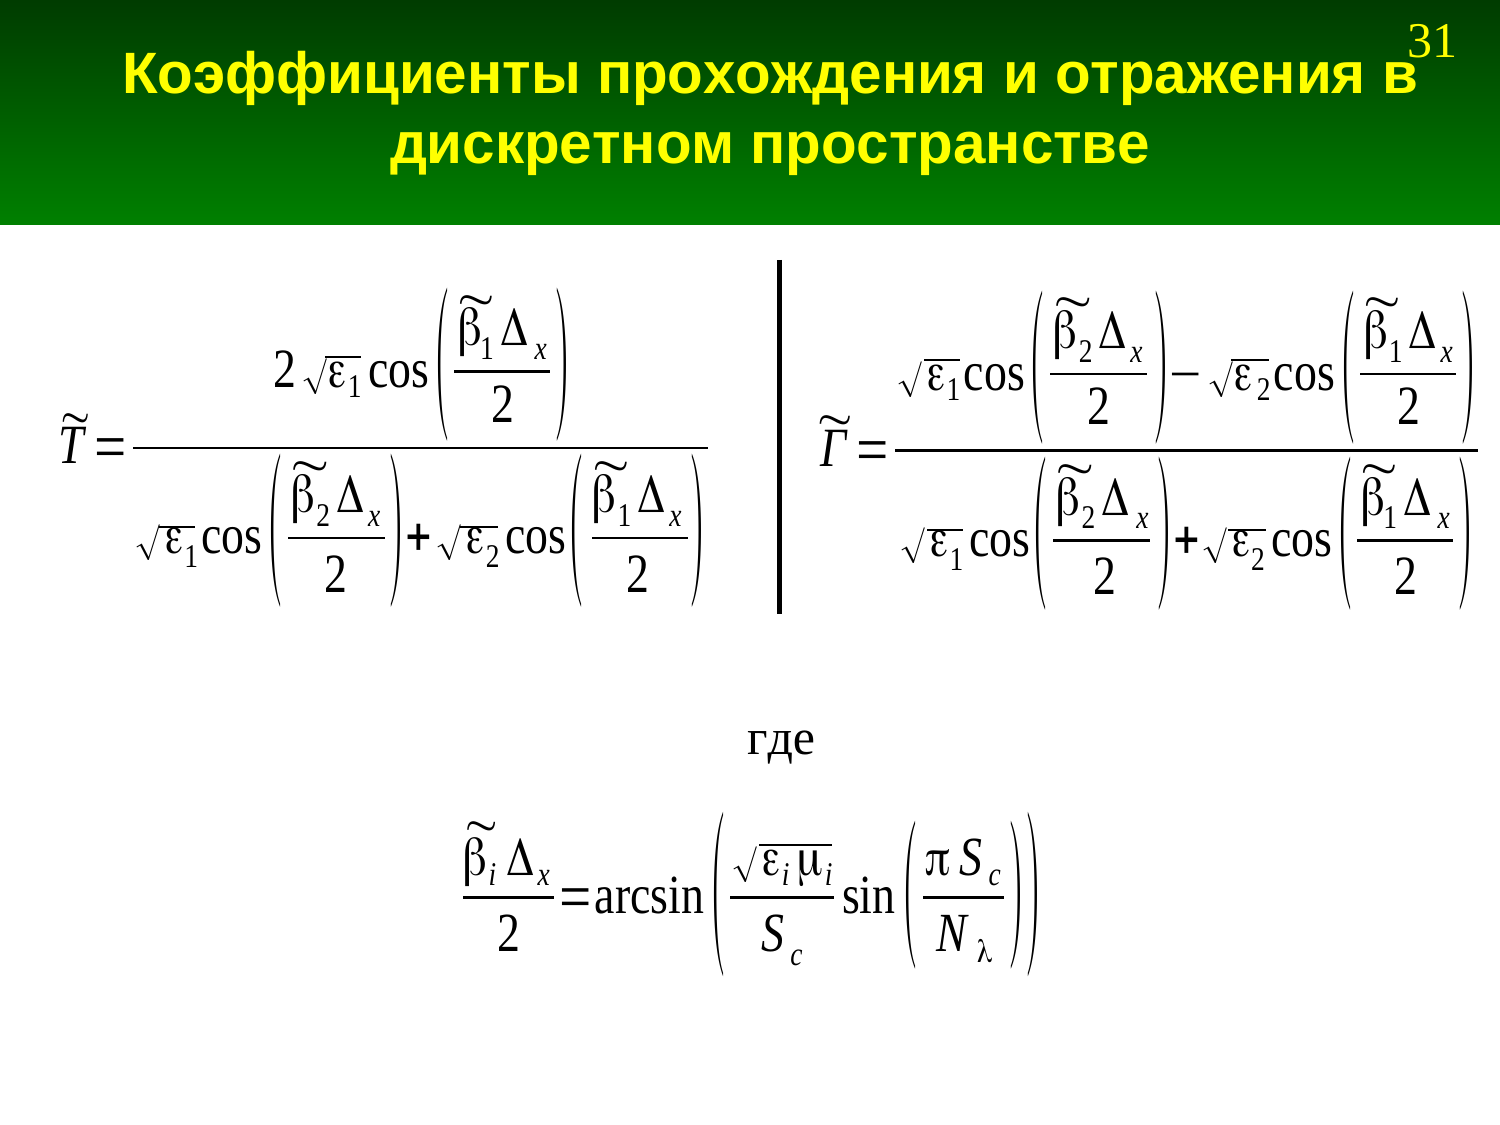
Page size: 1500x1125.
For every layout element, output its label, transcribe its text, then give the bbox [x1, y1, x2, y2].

chart [803, 286, 1491, 615]
chart [46, 283, 721, 612]
title Коэффициенты прохождения и отражения в дискретном пространстве [100, 7, 1441, 204]
text_box где [732, 696, 845, 832]
chart [448, 809, 1052, 981]
